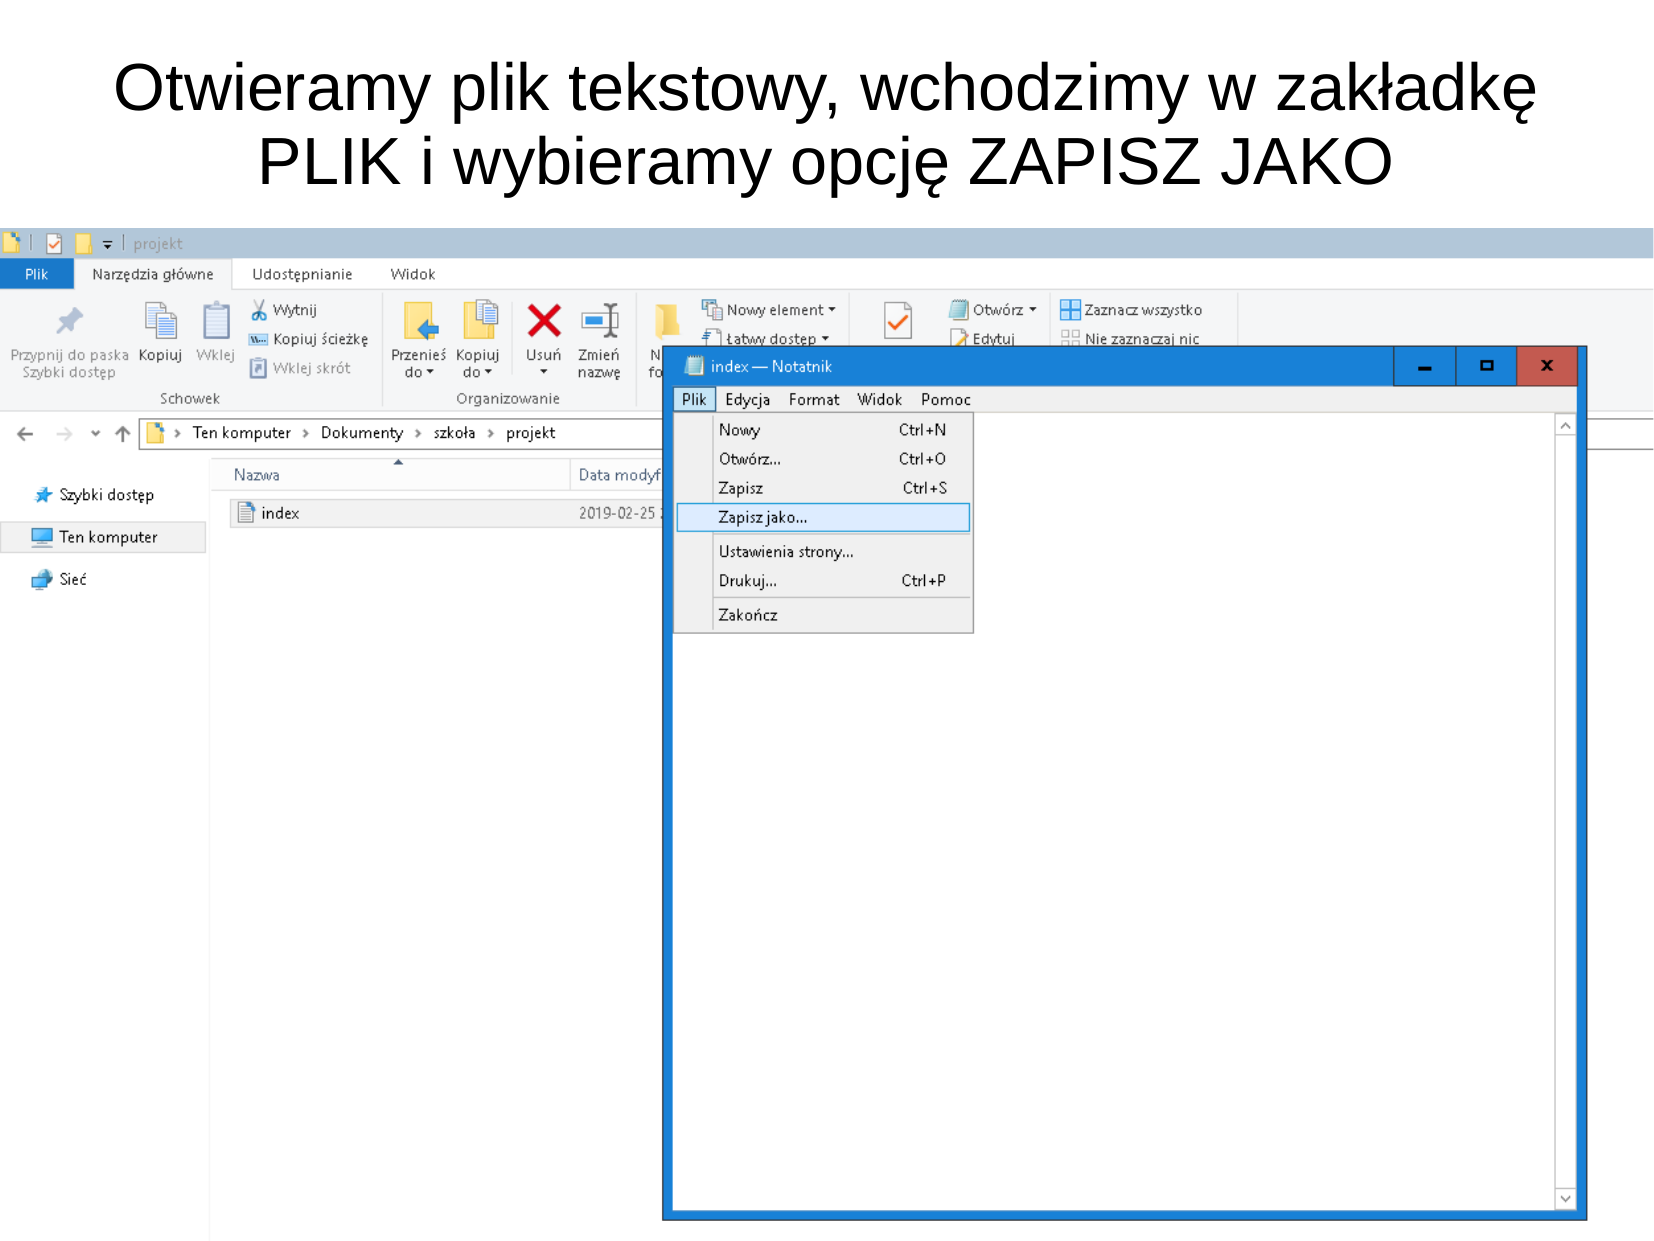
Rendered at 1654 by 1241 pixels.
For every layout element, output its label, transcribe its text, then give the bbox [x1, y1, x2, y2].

picture [0, 228, 1654, 1241]
subtitle Otwieramy plik tekstowy, wchodzimy w zakładkę PLIK i wybieramy opcję ZAPISZ JAKO [82, 49, 1571, 228]
